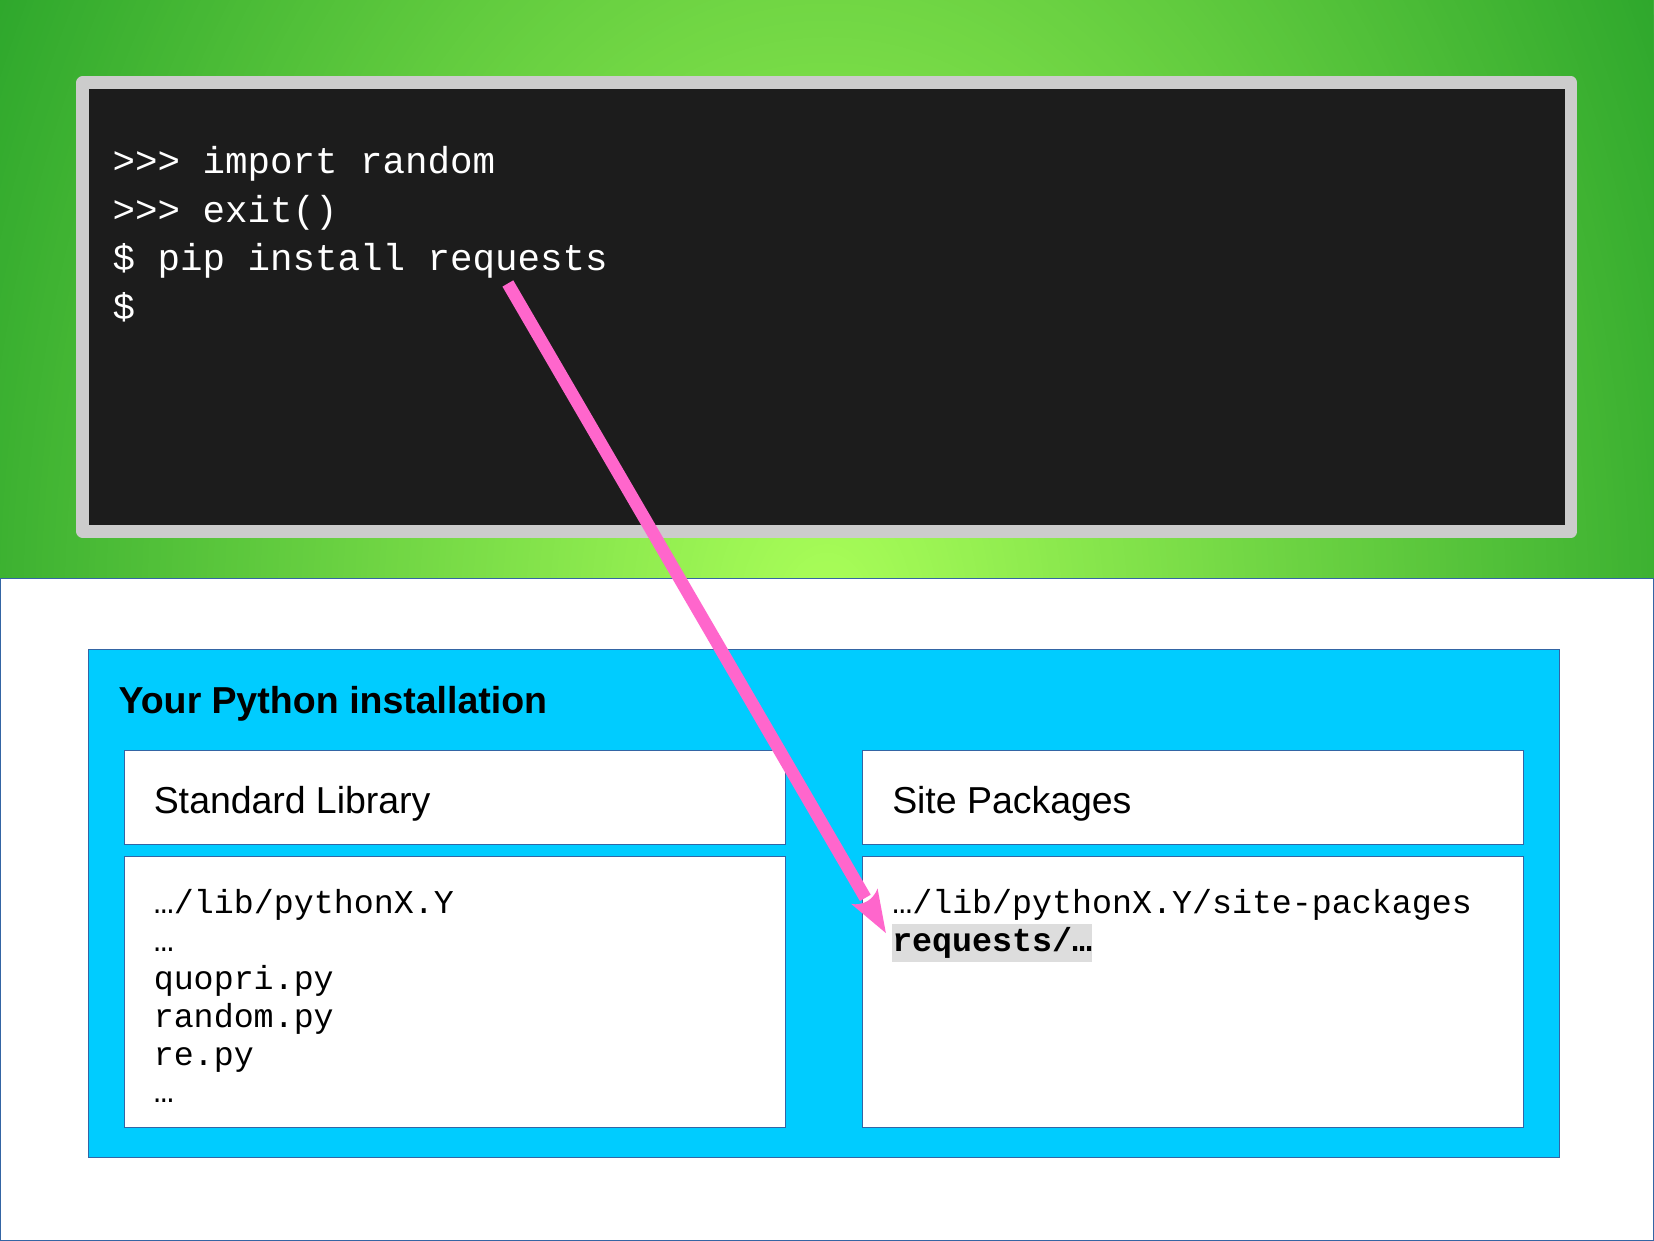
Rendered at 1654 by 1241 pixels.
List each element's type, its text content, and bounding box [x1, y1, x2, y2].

text_box …/lib/pythonX.Y/site-packages requests/… [862, 856, 1524, 1128]
text_box Standard Library [124, 750, 786, 845]
text_box …/lib/pythonX.Y … quopri.py random.py re.py … [124, 856, 786, 1128]
text_box Site Packages [862, 750, 1524, 845]
text_box >>> import random >>> exit() $ pip install requests $ [82, 82, 1571, 532]
text_box Your Python installation [88, 649, 1560, 1158]
text_box [0, 578, 1654, 1241]
